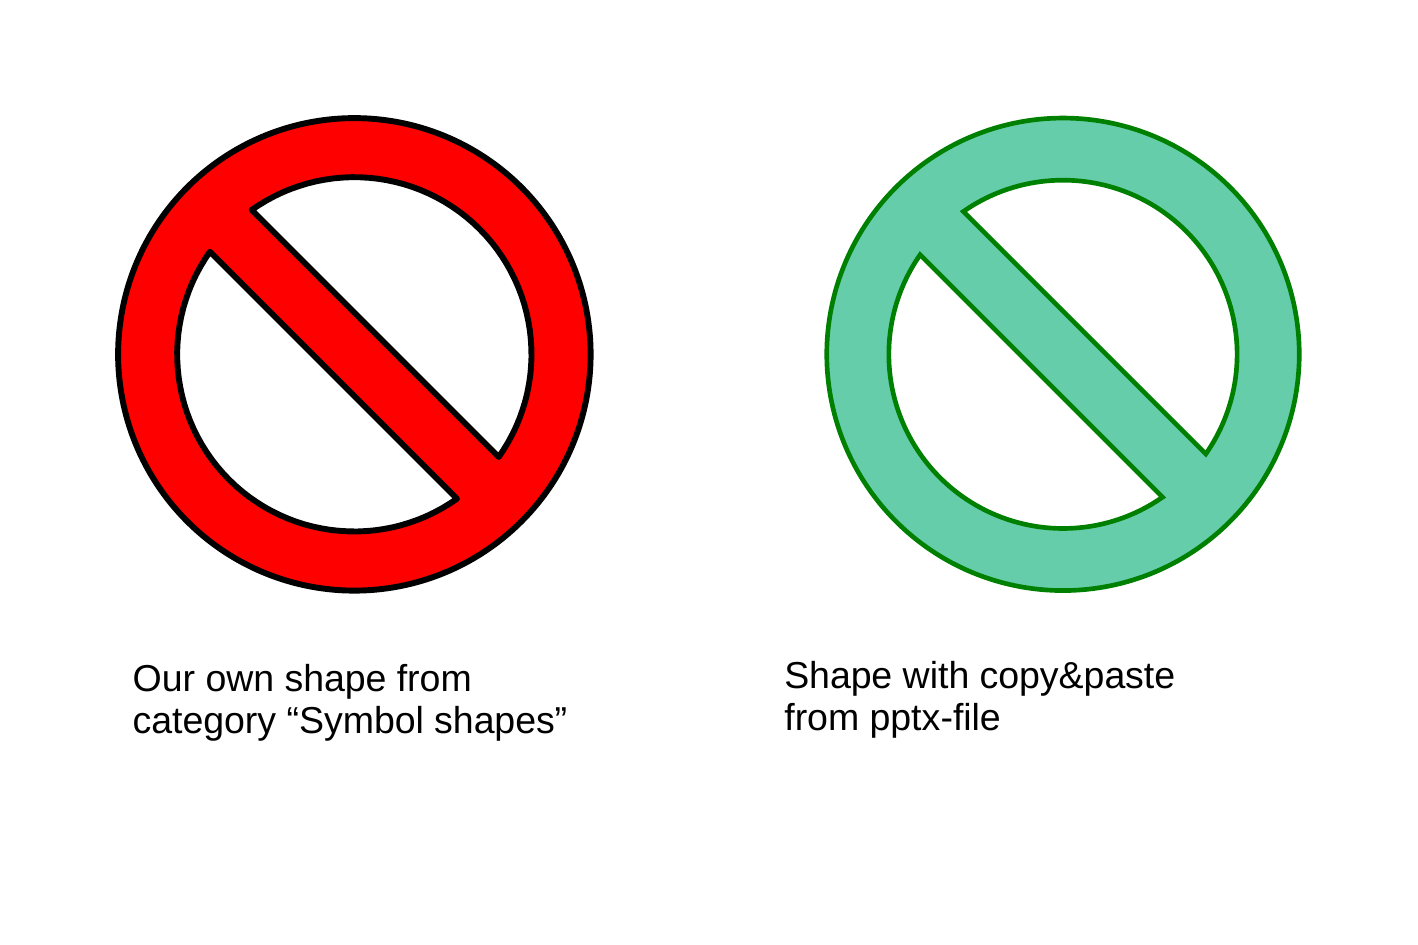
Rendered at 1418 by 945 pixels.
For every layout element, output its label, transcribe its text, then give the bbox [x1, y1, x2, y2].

text_box [118, 118, 591, 591]
text_box Shape with copy&paste from pptx-file [769, 647, 1239, 747]
text_box Our own shape from category “Symbol shapes” [117, 650, 613, 750]
text_box [826, 118, 1300, 591]
